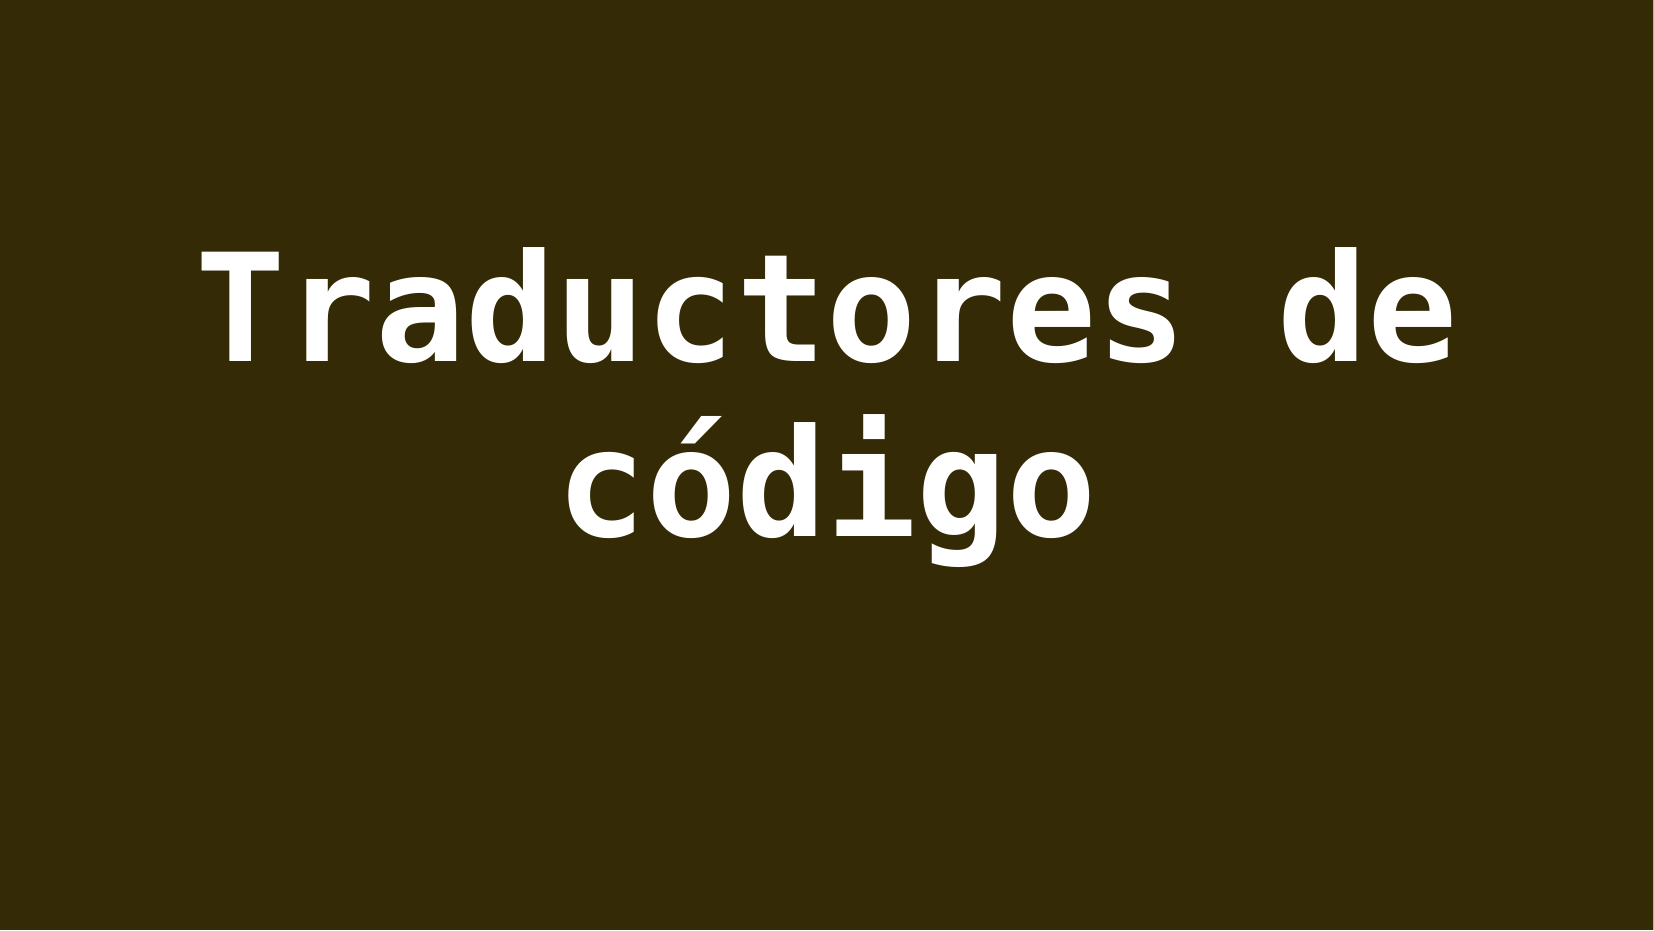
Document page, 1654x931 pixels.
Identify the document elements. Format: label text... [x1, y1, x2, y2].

subtitle Traductores de código [82, 37, 1571, 758]
